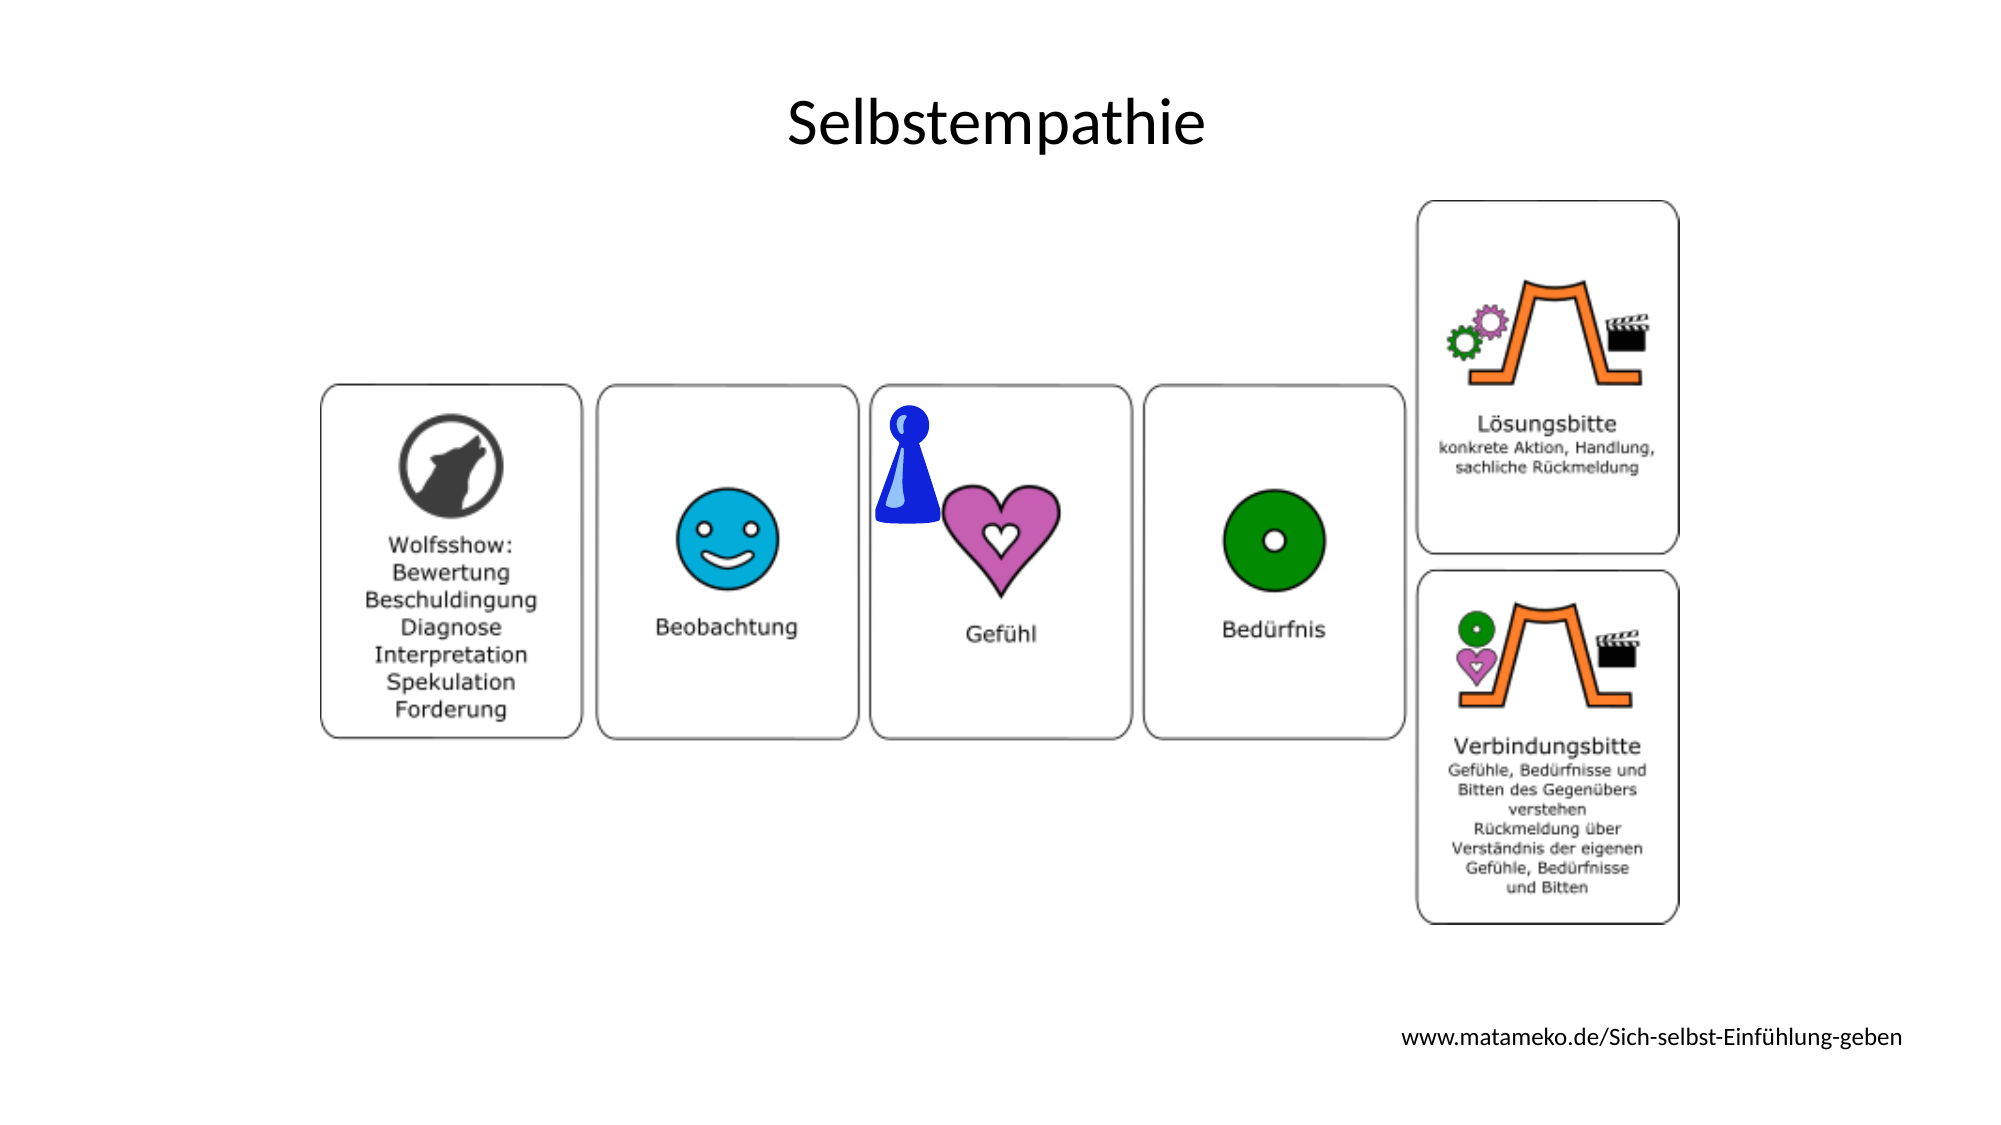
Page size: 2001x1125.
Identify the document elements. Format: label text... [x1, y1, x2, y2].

text_box Selbstempathie [772, 70, 1228, 167]
text_box [875, 405, 941, 524]
text_box www.matameko.de/Sich-selbst-Einfühlung-geben [1386, 1013, 1919, 1058]
picture [320, 200, 1680, 925]
